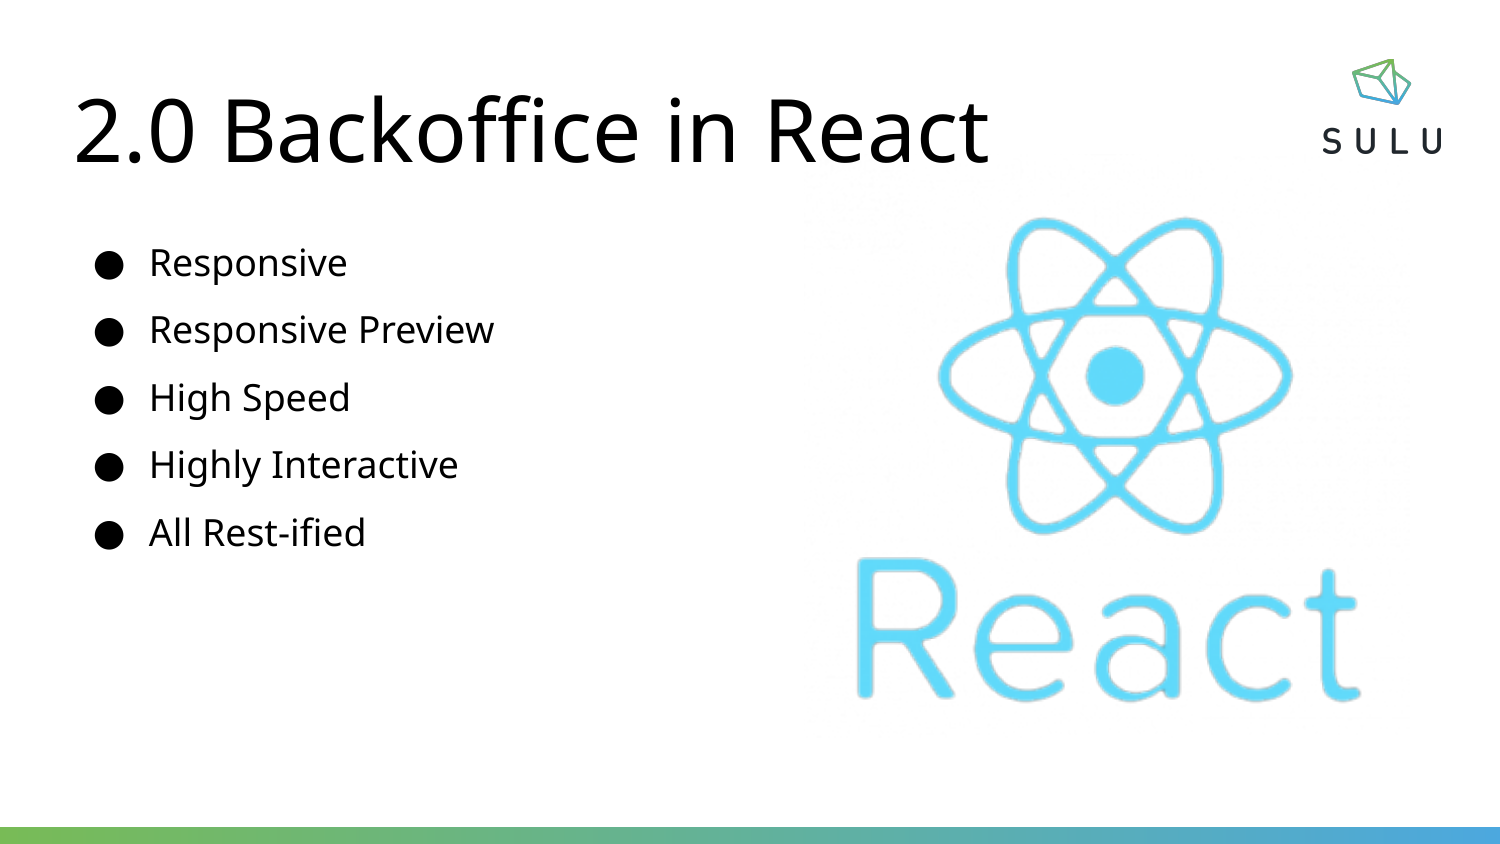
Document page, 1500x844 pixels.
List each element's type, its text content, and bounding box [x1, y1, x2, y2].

title 2.0 Backoffice in React [59, 59, 1317, 196]
picture [804, 59, 1441, 738]
list Responsive Responsive Preview High Speed Highly Interactive All Rest-ified [59, 200, 755, 785]
